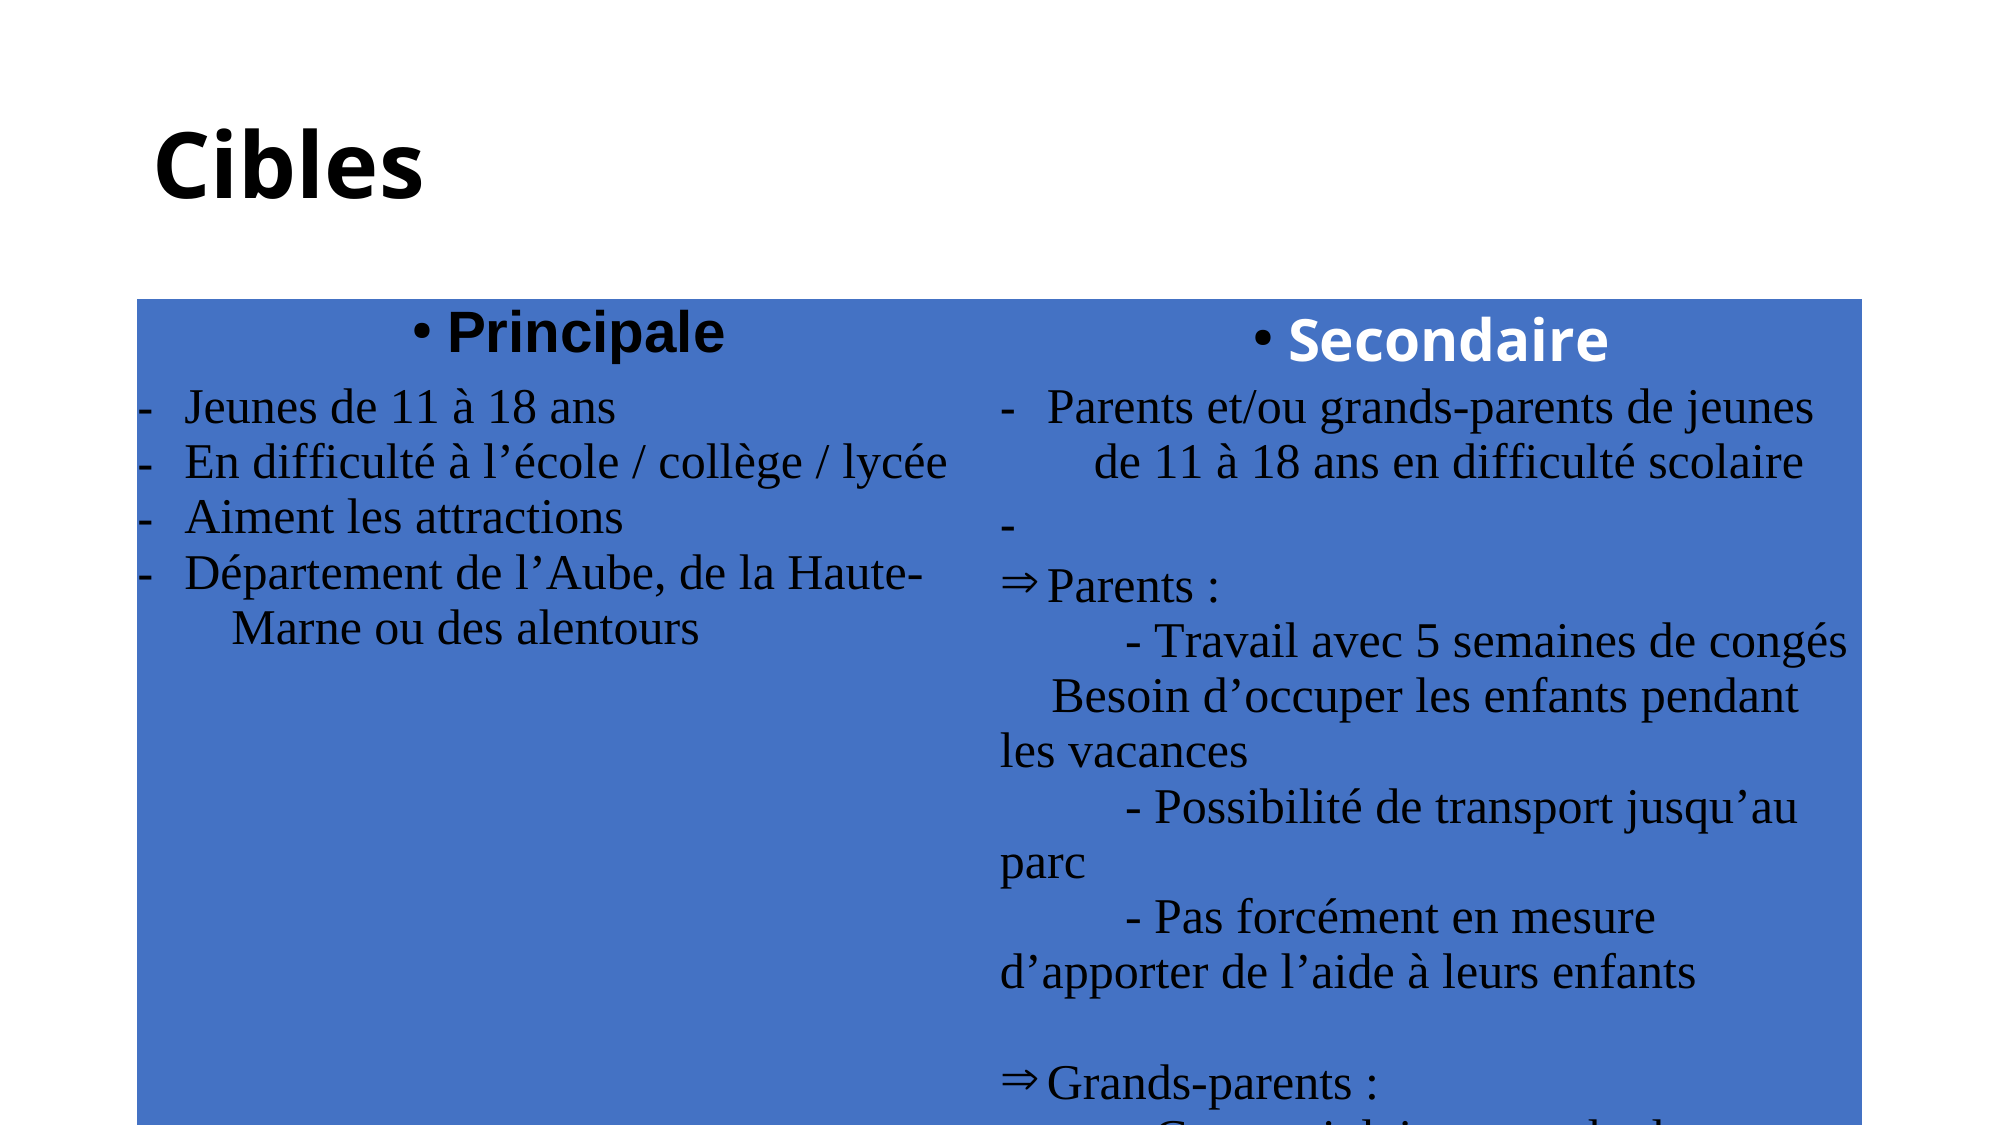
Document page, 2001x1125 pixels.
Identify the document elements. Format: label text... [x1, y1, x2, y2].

title Cibles [137, 59, 1863, 278]
table_cell Jeunes de 11 à 18 ans En difficulté à l’école / collège / lycée Aiment les attractions Département de l’Aube, de la Haute-Marne ou des alentours [137, 379, 1000, 1125]
table_cell Parents et/ou grands-parents de jeunes de 11 à 18 ans en difficulté scolaire Parents : - Travail avec 5 semaines de congés  Besoin d’occuper les enfants pendant les vacances - Possibilité de transport jusqu’au parc - Pas forcément en mesure d’apporter de l’aide à leurs enfants Grands-parents : - Ceux qui doivent garder les enfants lorsque les parents travaillent  Occupation des enfants pendant une semaine [1000, 379, 1862, 1125]
table_header Principale [137, 299, 1000, 379]
table_header Secondaire [1000, 299, 1862, 379]
